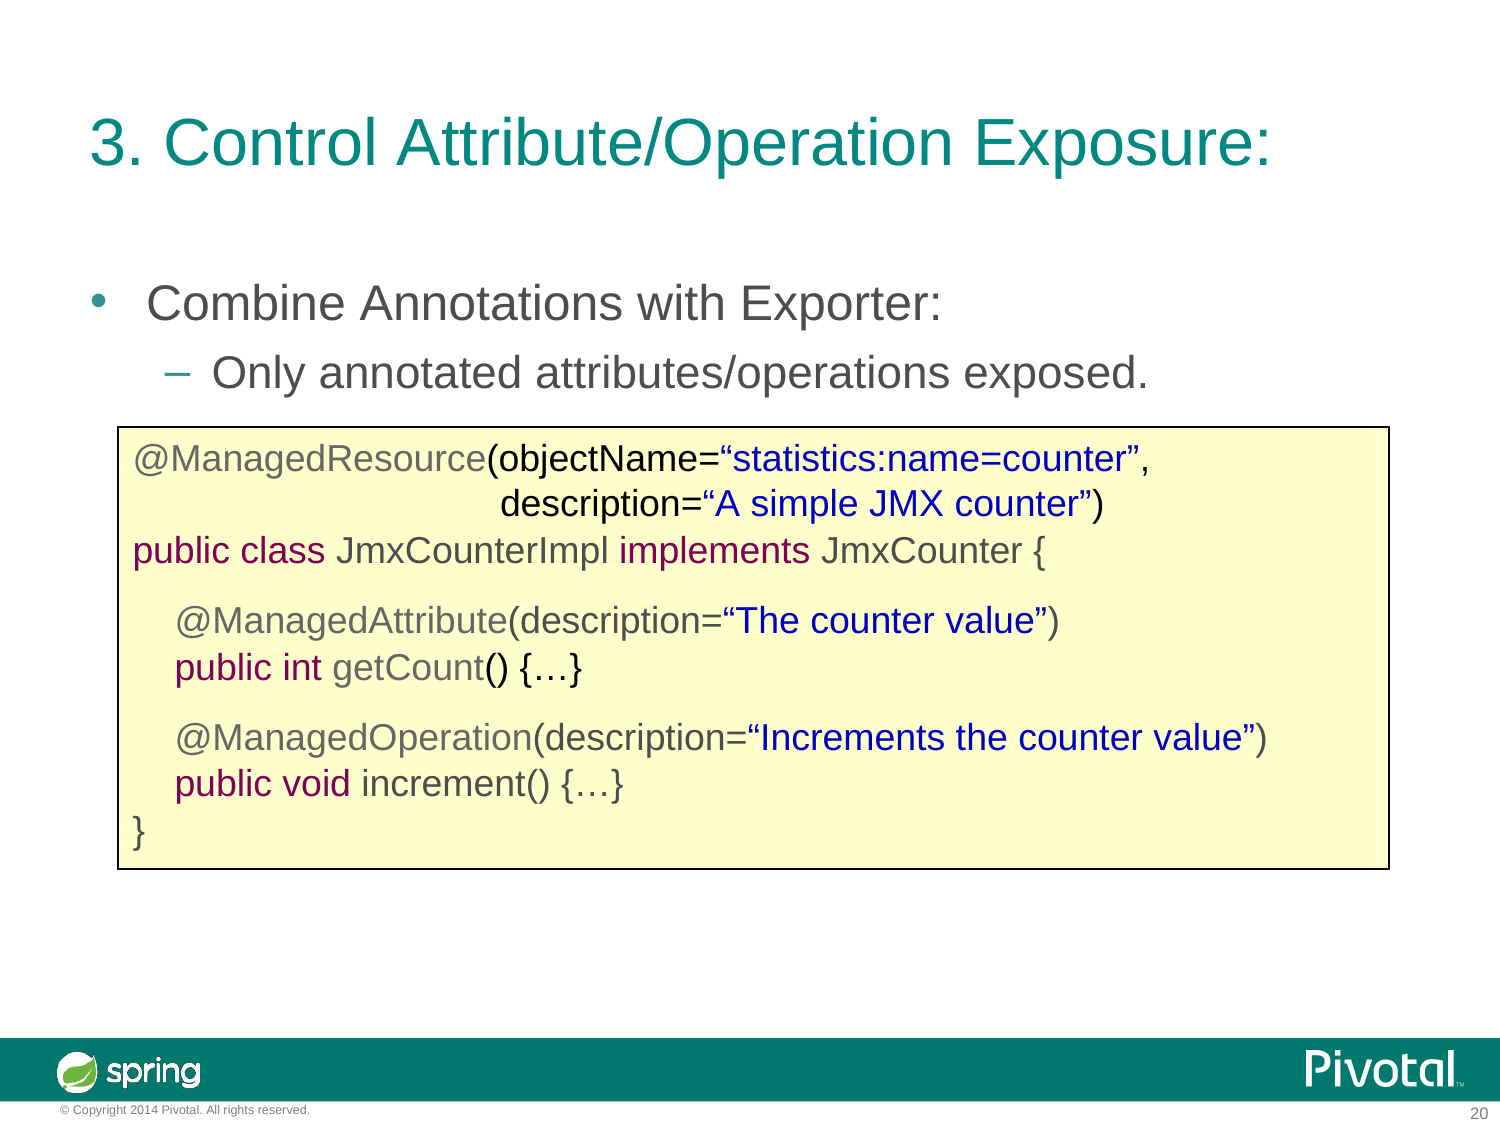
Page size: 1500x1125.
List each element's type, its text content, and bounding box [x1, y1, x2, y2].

picture [32, 1041, 210, 1103]
picture [1306, 1050, 1464, 1087]
title 3. Control Attribute/Operation Exposure: [75, 45, 1426, 233]
list Combine Annotations with Exporter: Only annotated attributes/operations exposed. [75, 262, 1426, 1005]
